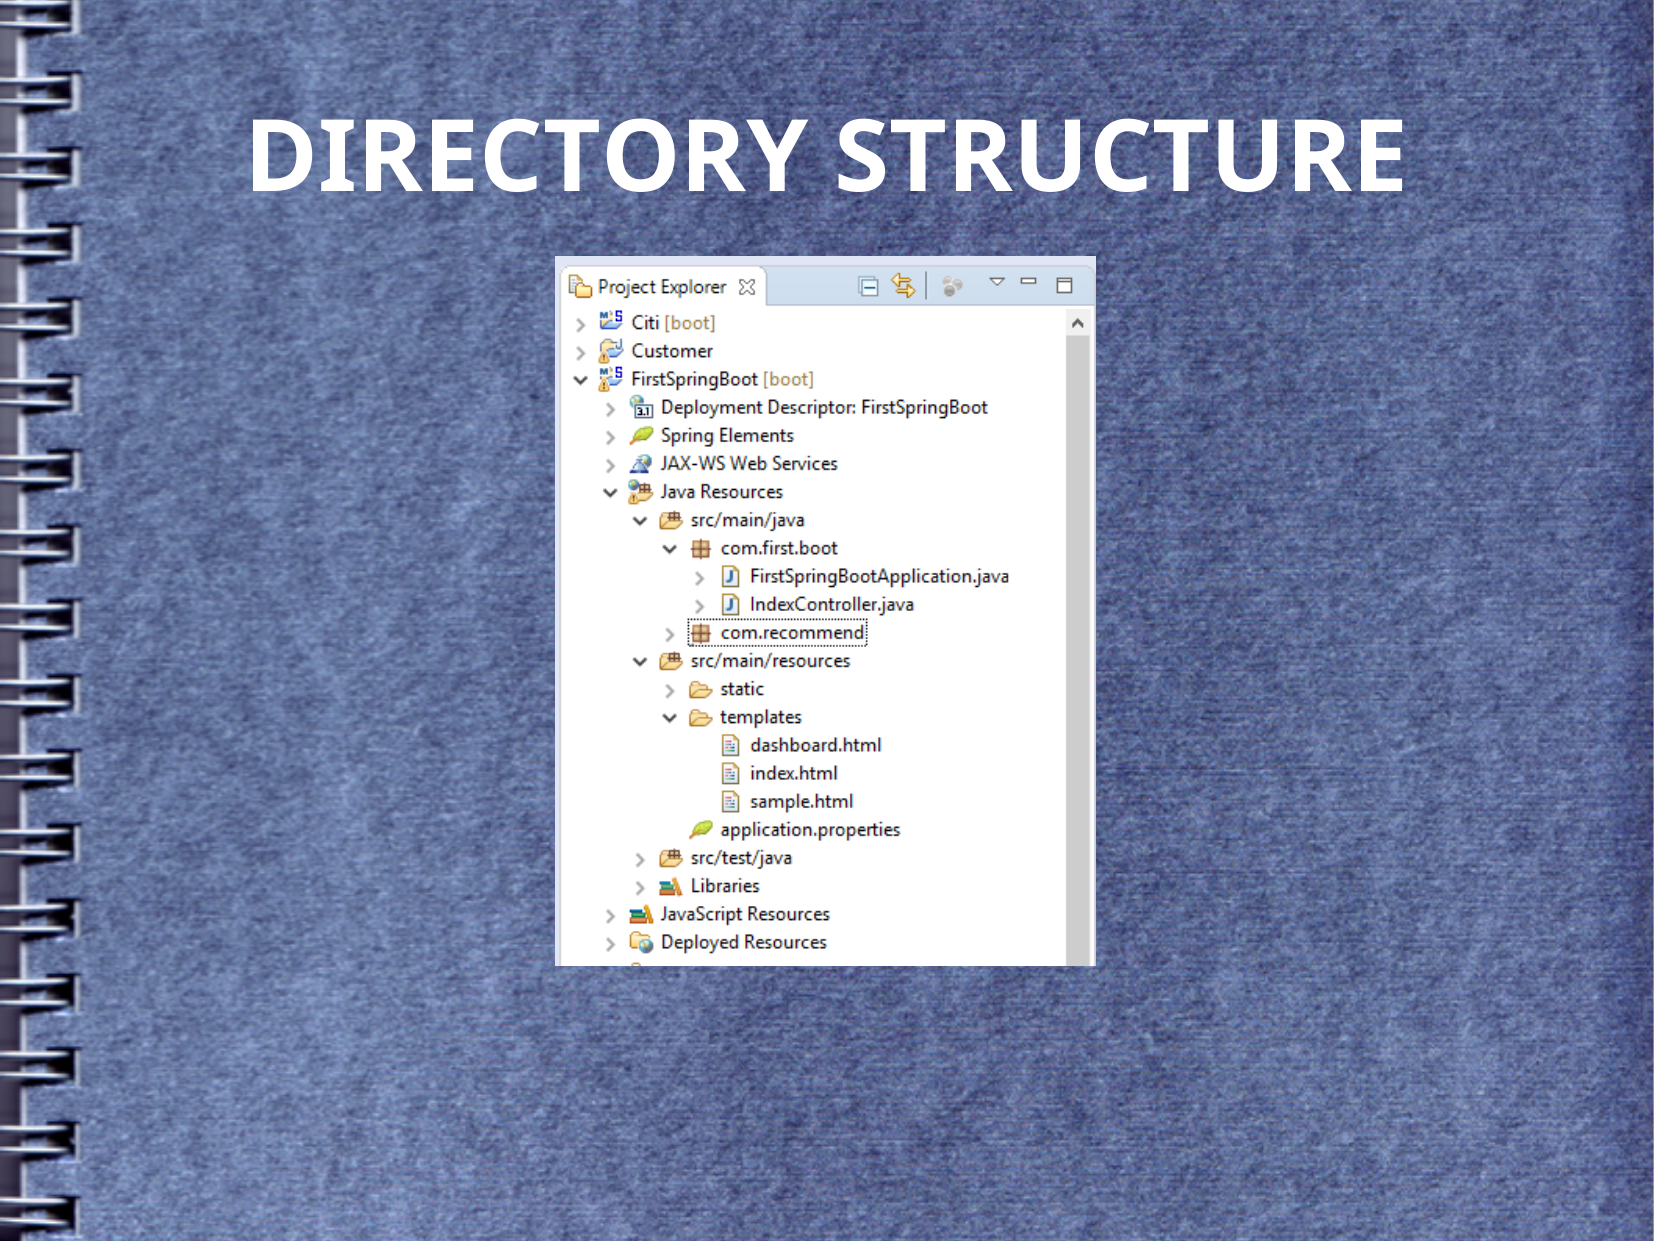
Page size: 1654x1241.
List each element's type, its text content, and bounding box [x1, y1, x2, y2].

title DIRECTORY STRUCTURE [82, 49, 1571, 257]
picture [0, 0, 1654, 1241]
